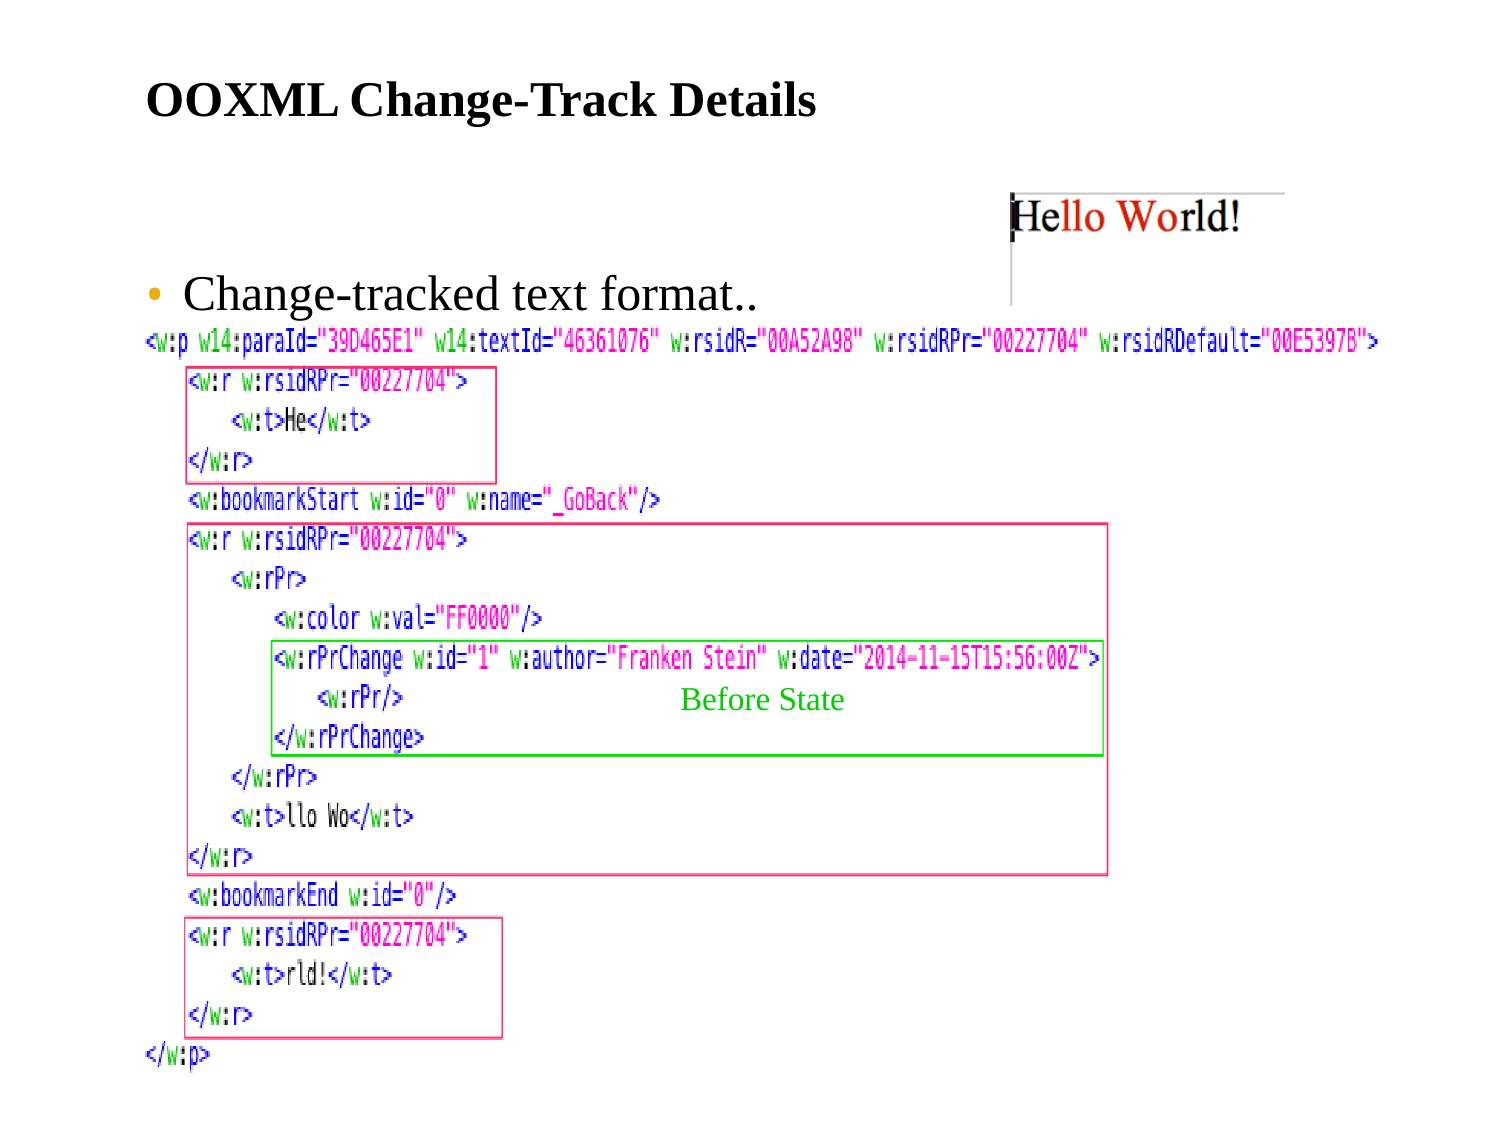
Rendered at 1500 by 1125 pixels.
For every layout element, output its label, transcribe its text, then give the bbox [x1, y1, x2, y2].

title OOXML Change-Track Details [145, 67, 1388, 219]
list Change-tracked text format.. [145, 265, 1423, 1009]
picture [967, 124, 1285, 306]
picture [145, 326, 1381, 1073]
